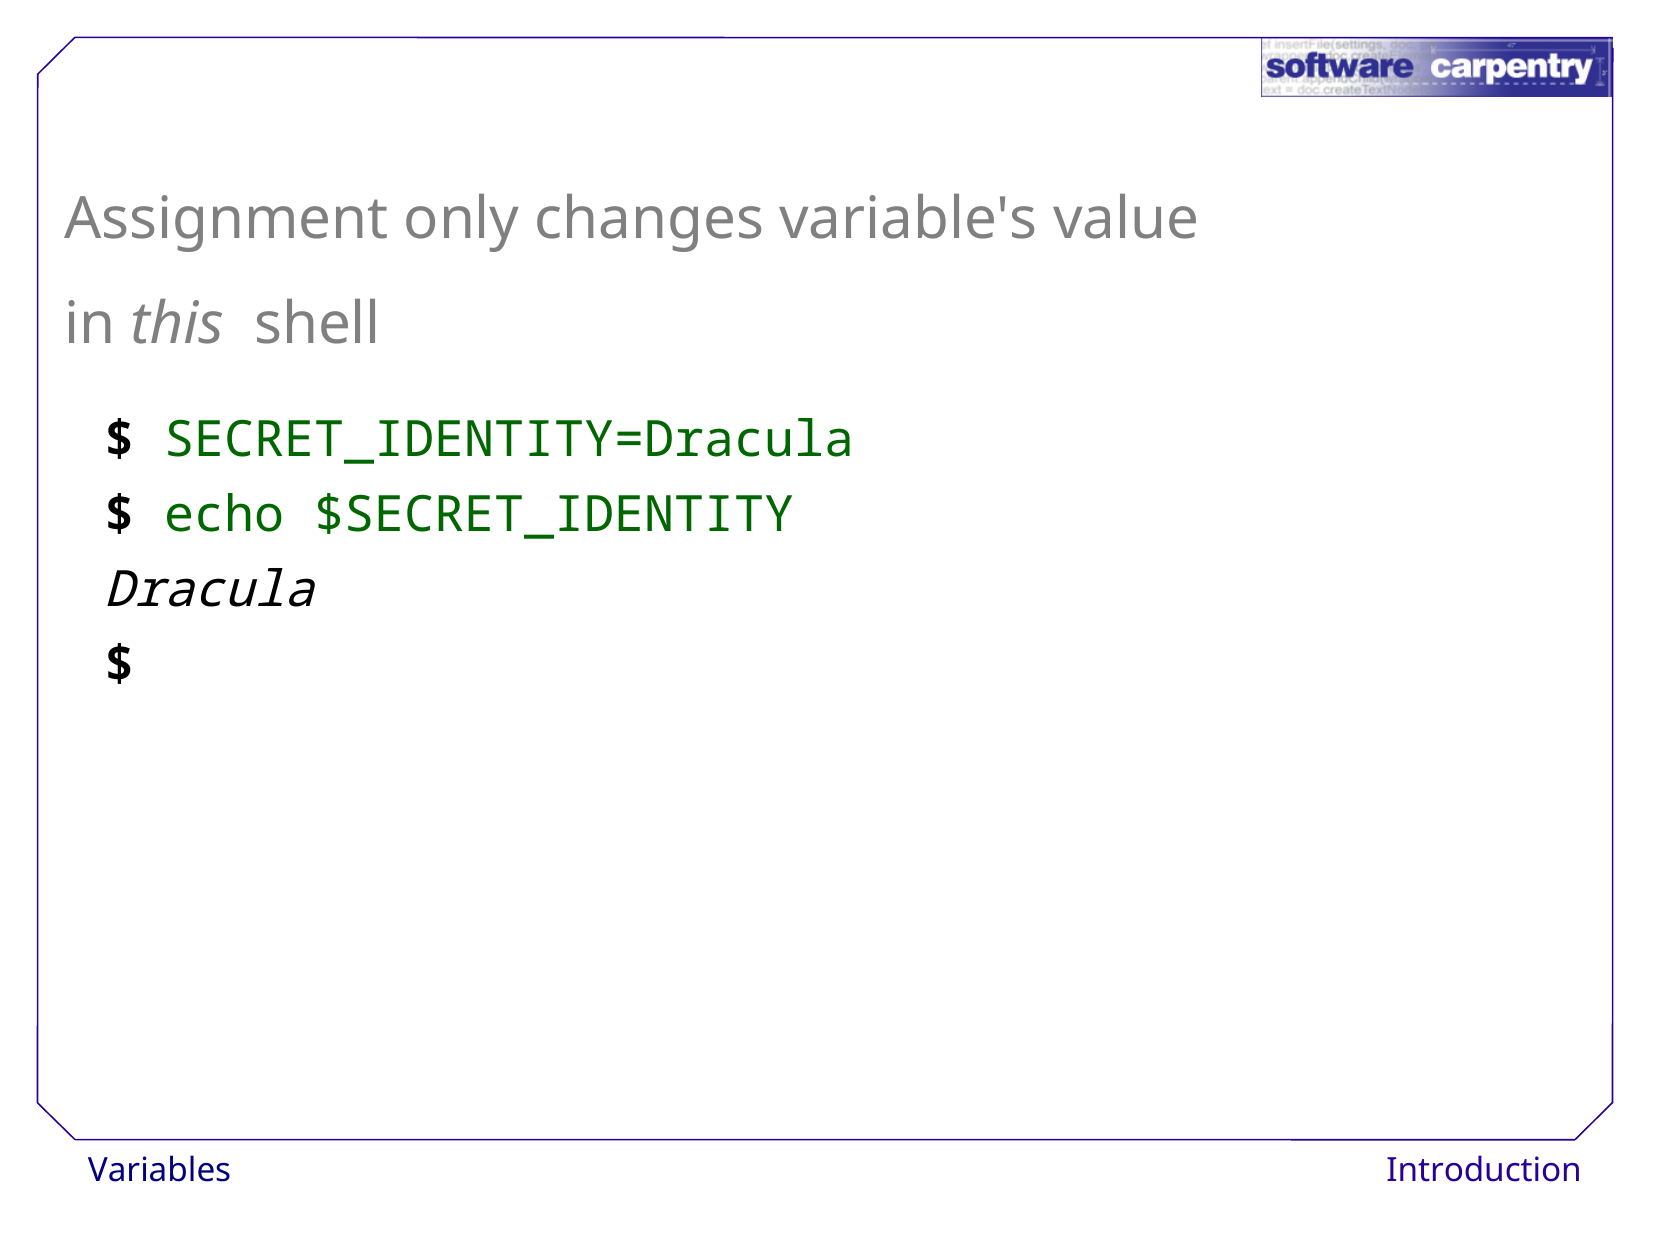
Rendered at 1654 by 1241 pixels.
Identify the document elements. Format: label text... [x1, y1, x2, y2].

text_box Assignment only changes variable's value in this shell [49, 137, 1365, 364]
picture [1261, 39, 1613, 97]
text_box $ SECRET_IDENTITY=Dracula $ echo $SECRET_IDENTITY Dracula $ [89, 383, 1512, 1084]
